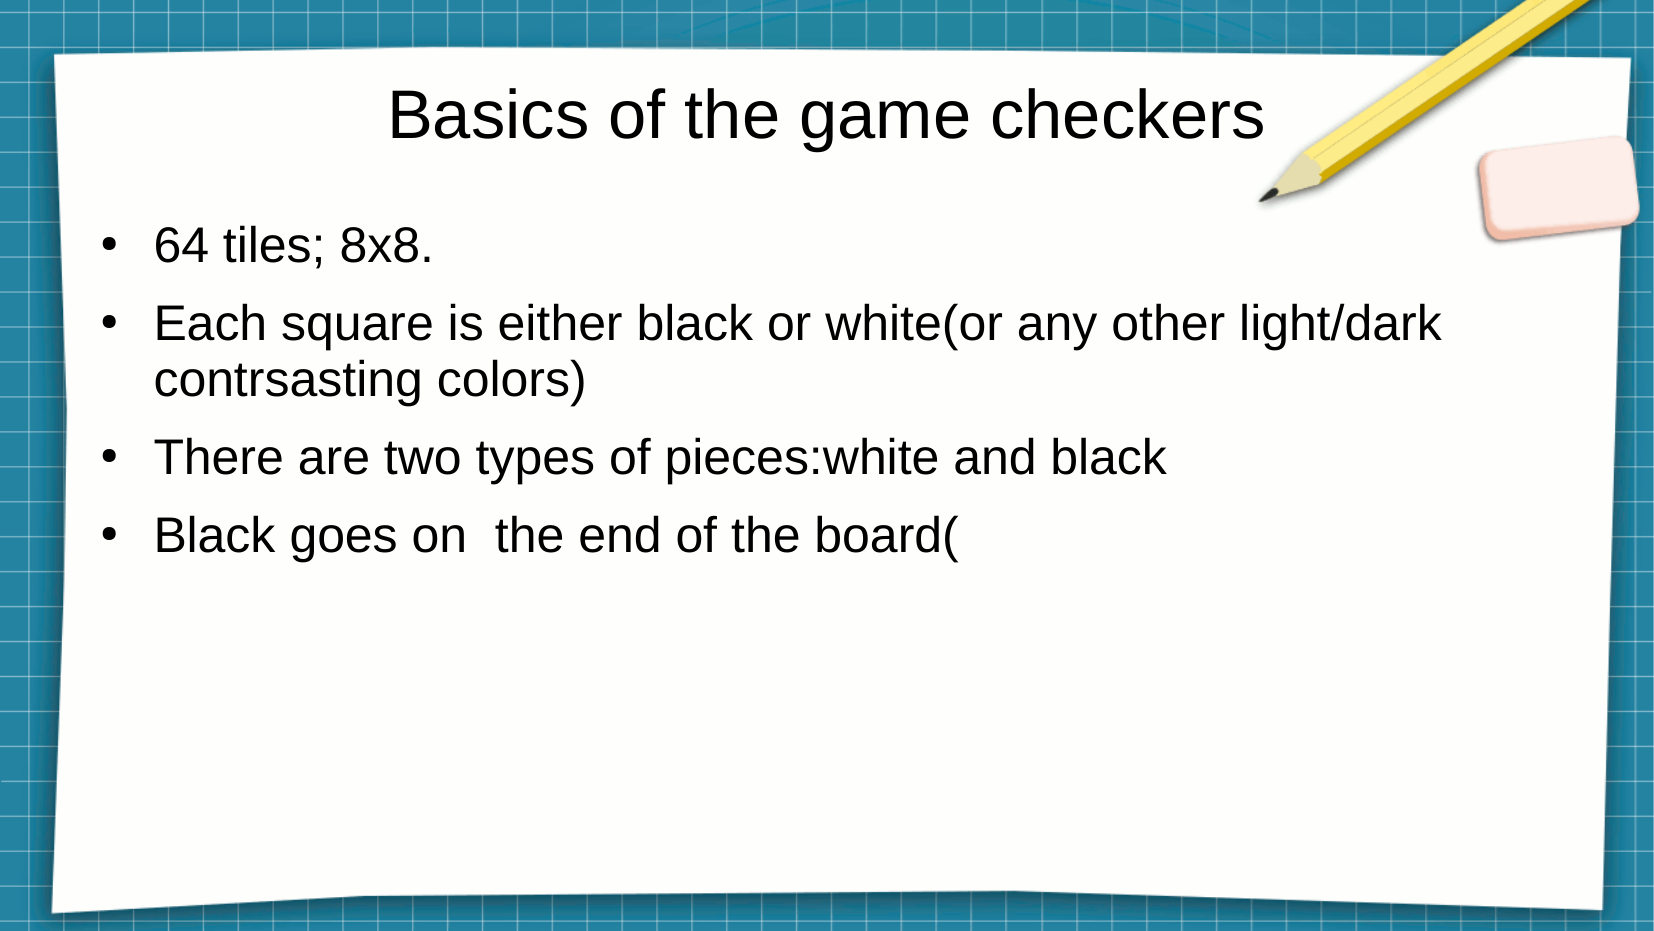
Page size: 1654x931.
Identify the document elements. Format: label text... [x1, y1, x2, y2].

title Basics of the game checkers [82, 37, 1571, 193]
picture [0, 0, 1654, 931]
list 64 tiles; 8x8. Each square is either black or white(or any other light/dark contrsasting colors) There are two types of pieces:white and black Black goes on the end of the board( [82, 217, 1571, 758]
